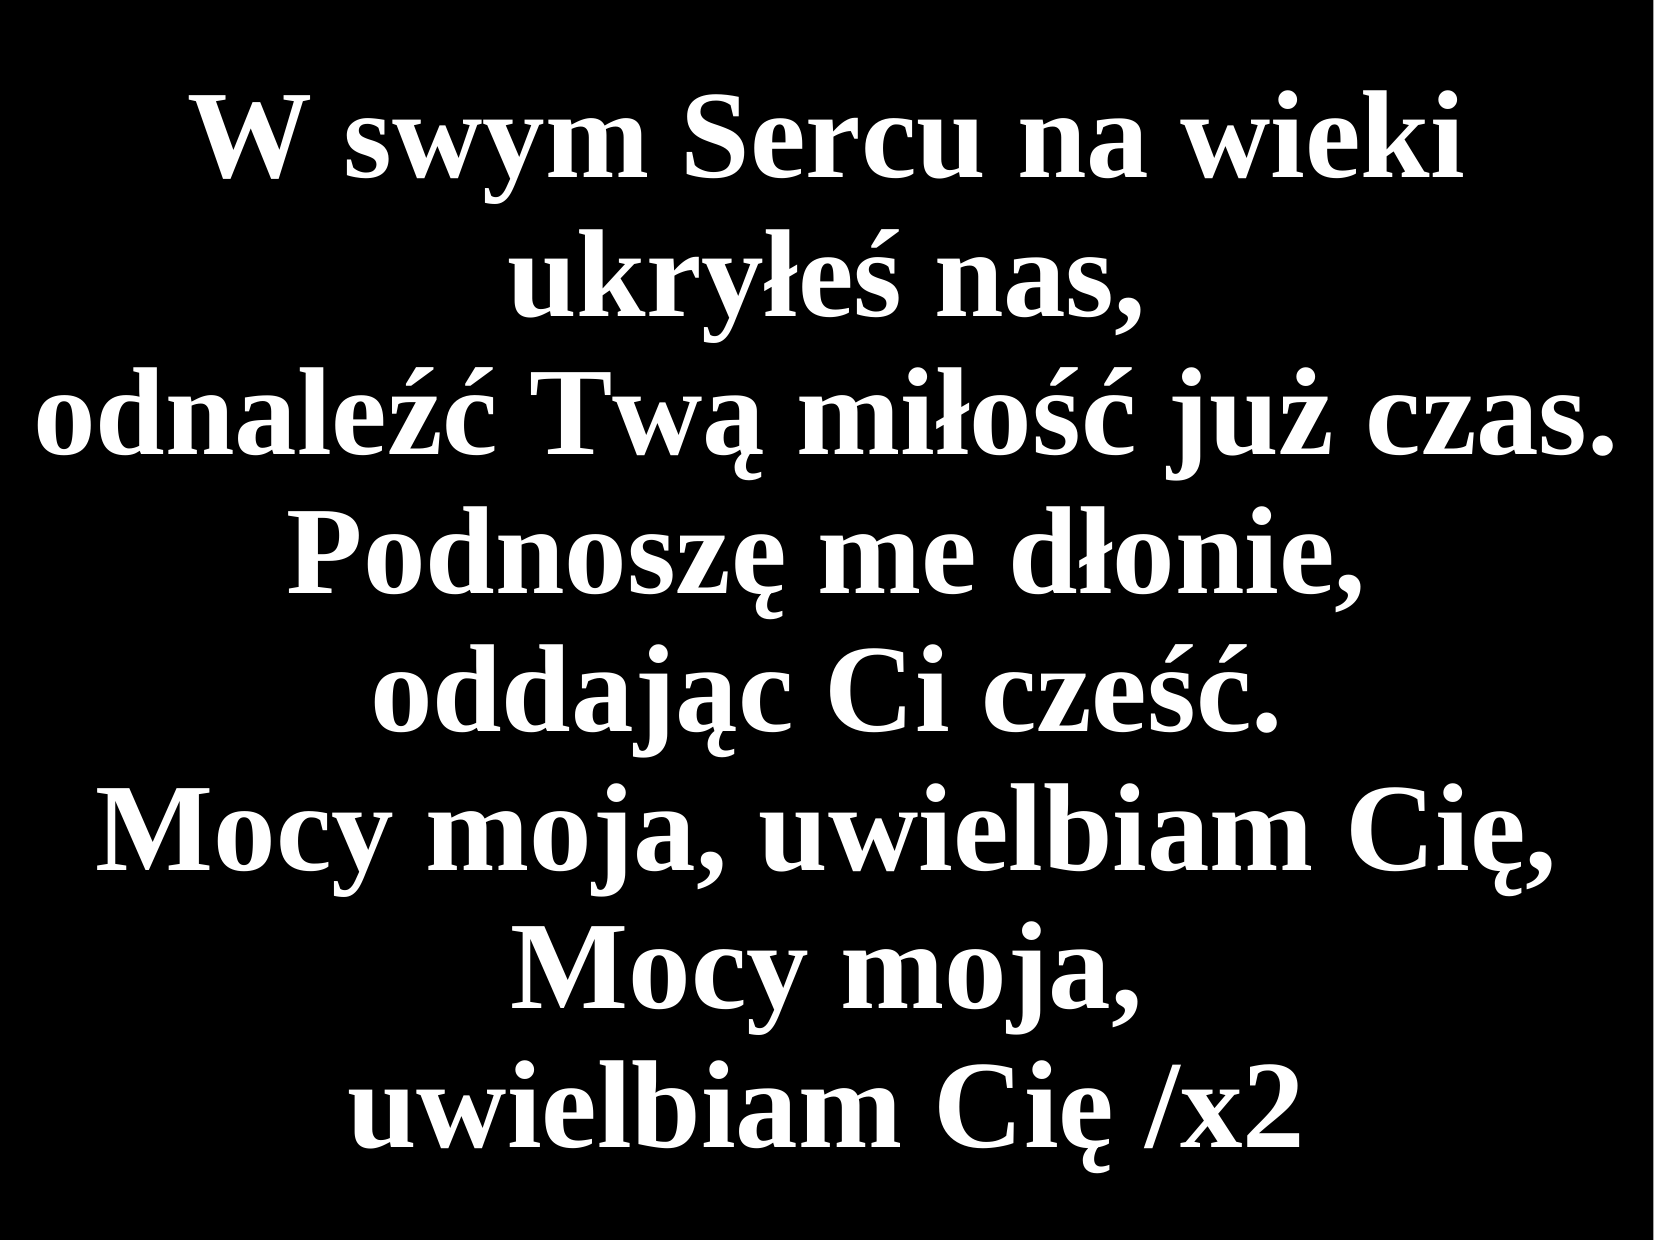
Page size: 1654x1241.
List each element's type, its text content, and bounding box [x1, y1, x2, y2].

title W swym Sercu na wieki ukryłeś nas, odnaleźć Twą miłość już czas. Podnoszę me dłonie, oddając Ci cześć. Mocy moja, uwielbiam Cię, Mocy moja, uwielbiam Cię /x2 [0, 0, 1654, 1241]
